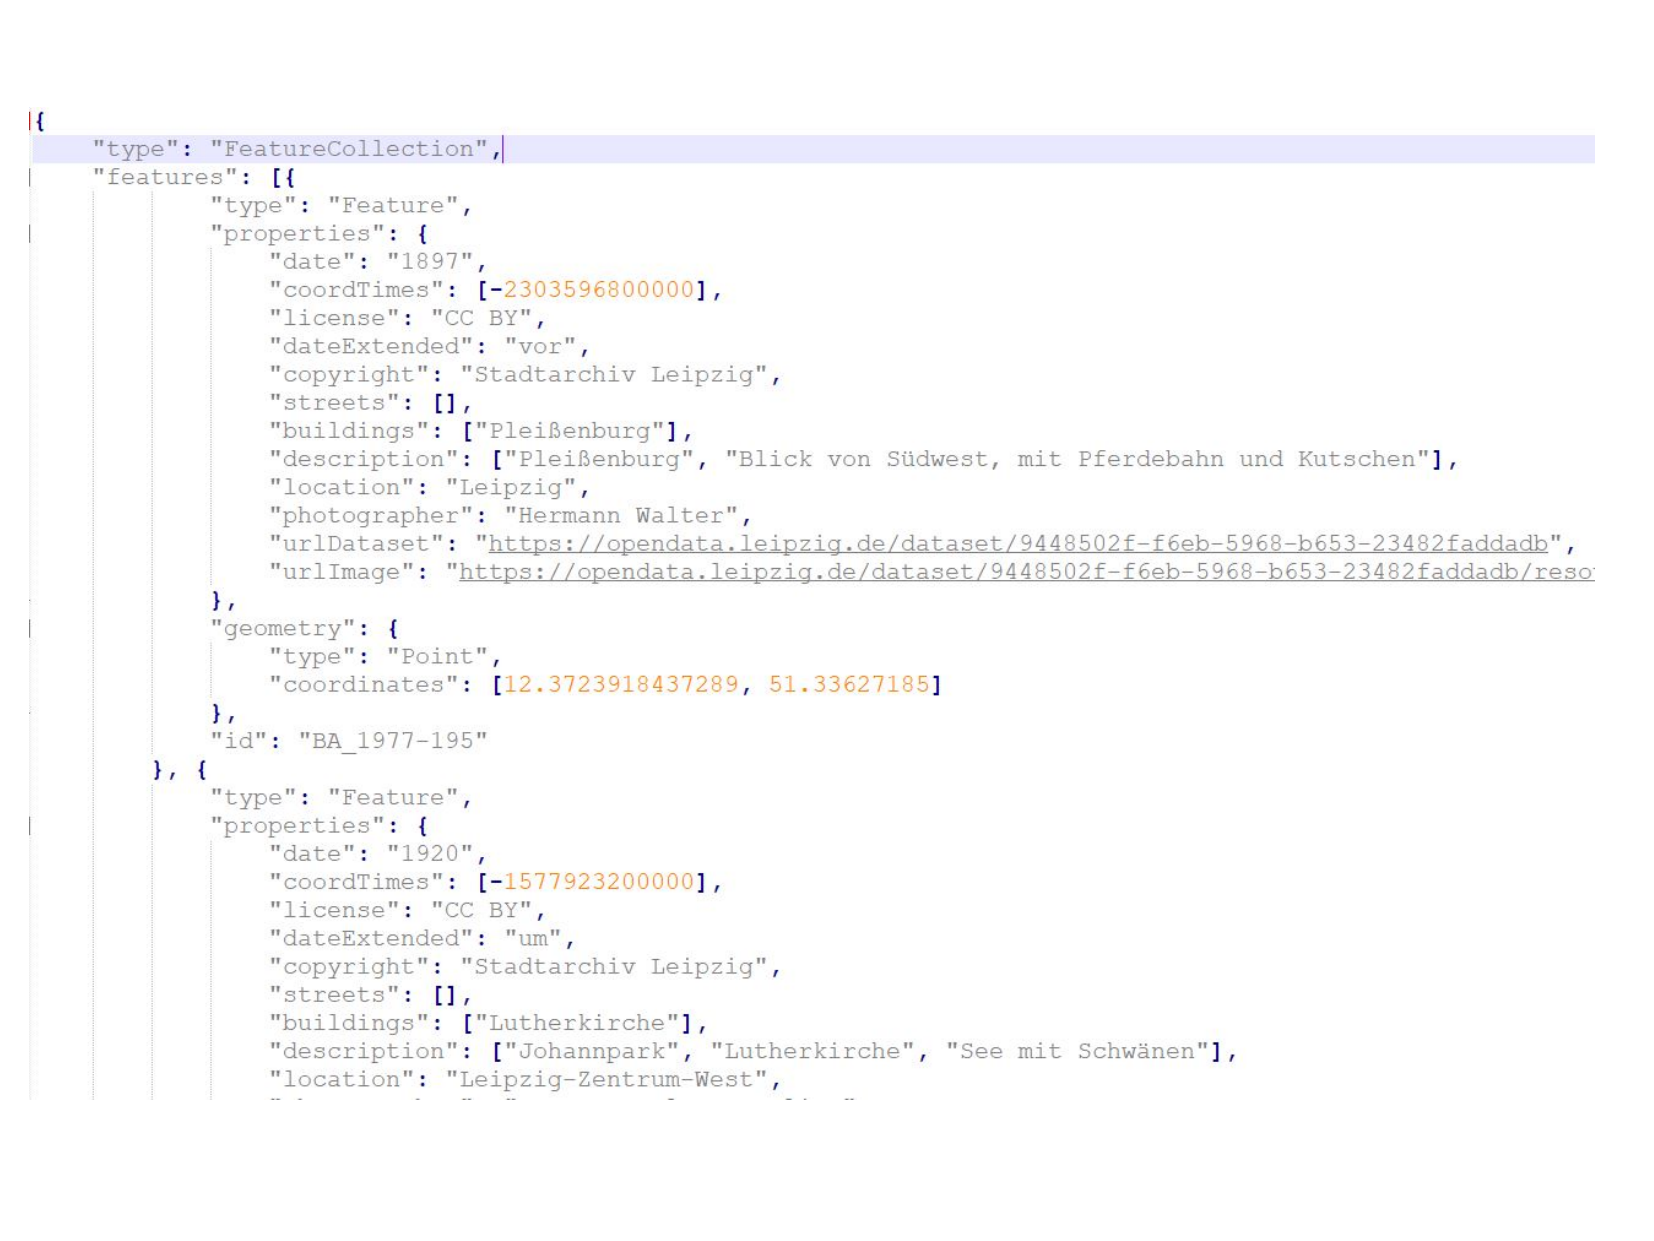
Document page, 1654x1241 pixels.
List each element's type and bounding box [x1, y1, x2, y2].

picture [29, 107, 1595, 1100]
